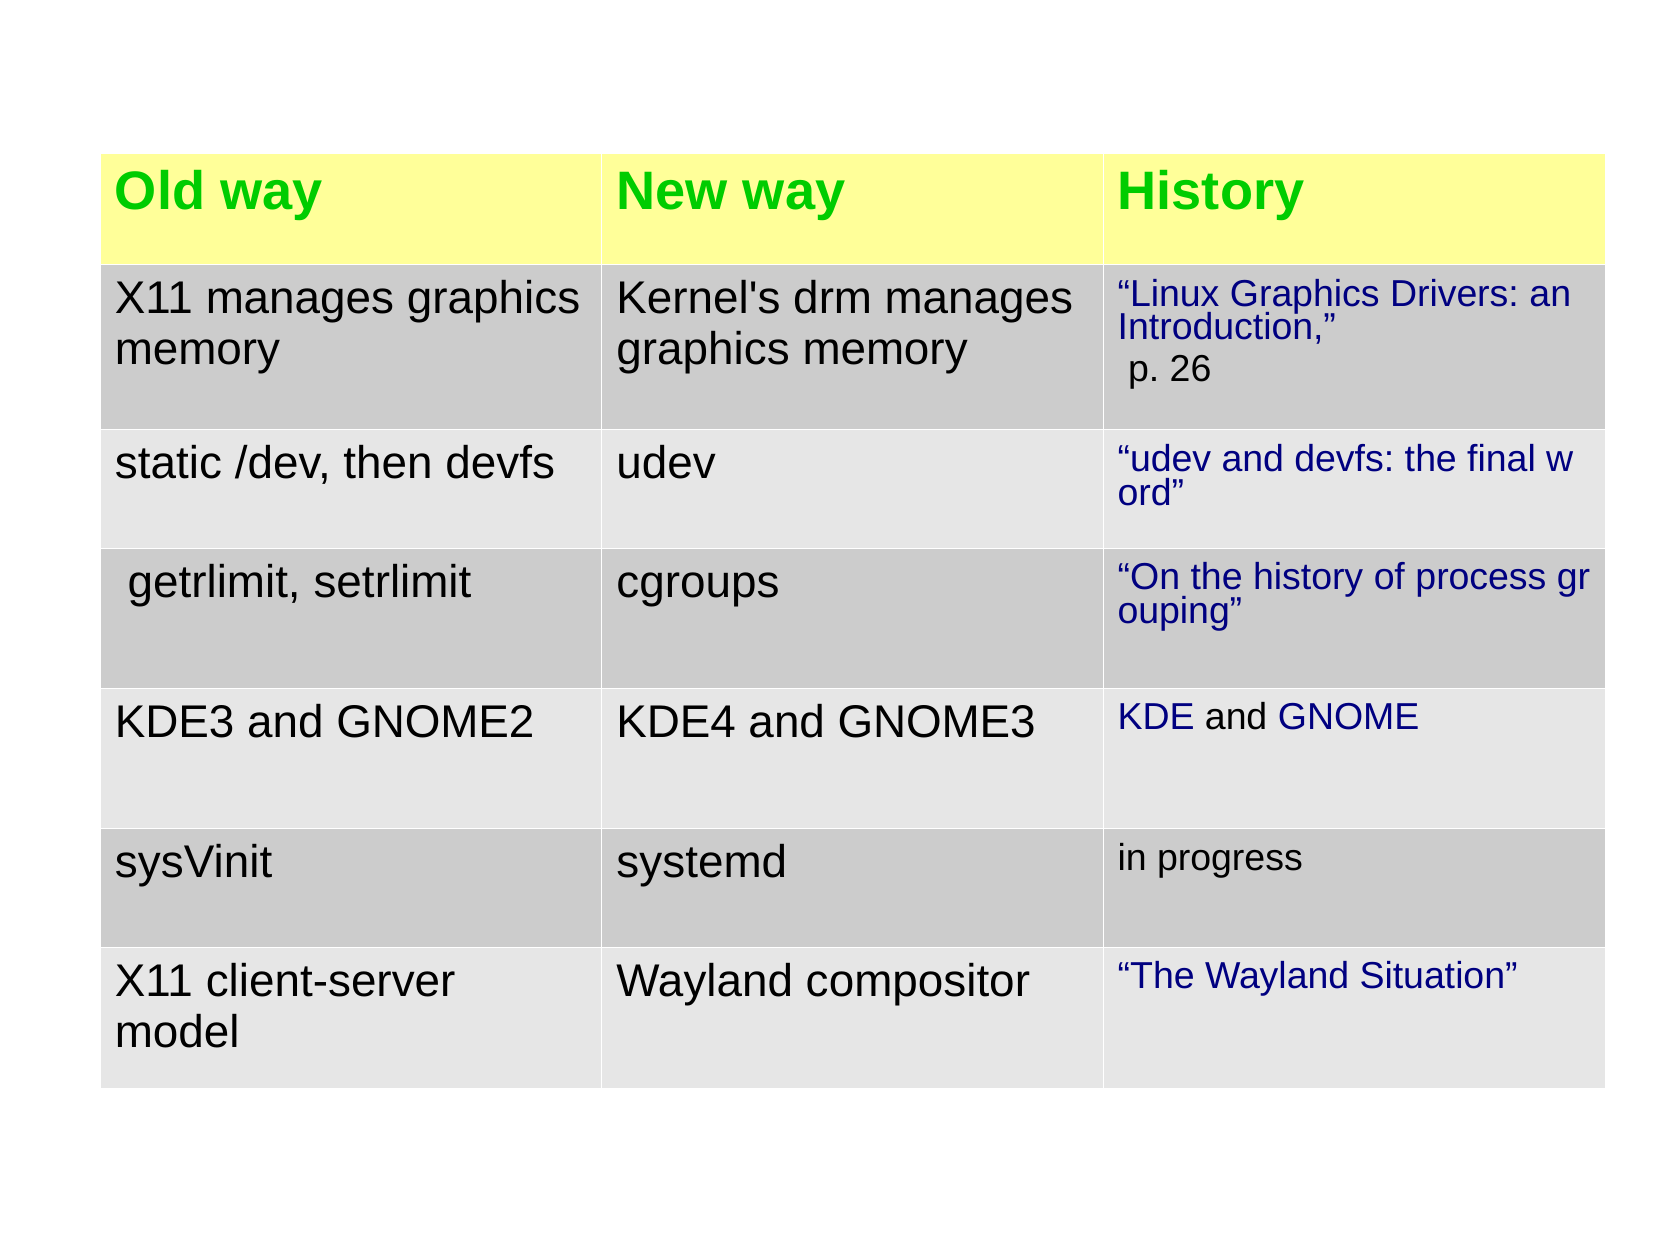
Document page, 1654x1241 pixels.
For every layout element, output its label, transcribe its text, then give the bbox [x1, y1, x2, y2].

table_cell Wayland compositor [602, 948, 1103, 1088]
table_cell KDE3 and GNOME2 [101, 689, 601, 828]
table_header Old way [101, 154, 601, 264]
table_cell static /dev, then devfs [101, 430, 601, 548]
table_cell KDE and GNOME [1104, 689, 1605, 828]
table_cell X11 manages graphics memory [101, 265, 601, 429]
table_cell getrlimit, setrlimit [101, 549, 601, 688]
table_cell “Linux Graphics Drivers: an Introduction,” p. 26 [1104, 265, 1605, 429]
table_cell “udev and devfs: the final word” [1104, 430, 1605, 548]
table_cell sysVinit [101, 829, 601, 947]
table_cell X11 client-server model [101, 948, 601, 1088]
table_cell KDE4 and GNOME3 [602, 689, 1103, 828]
table_cell in progress [1104, 829, 1605, 947]
table_cell “The Wayland Situation” [1104, 948, 1605, 1088]
table_cell udev [602, 430, 1103, 548]
table_header New way [602, 154, 1103, 264]
table_cell systemd [602, 829, 1103, 947]
table_cell cgroups [602, 549, 1103, 688]
table_cell Kernel's drm manages graphics memory [602, 265, 1103, 429]
table_cell “On the history of process grouping” [1104, 549, 1605, 688]
table_header History [1104, 154, 1605, 264]
